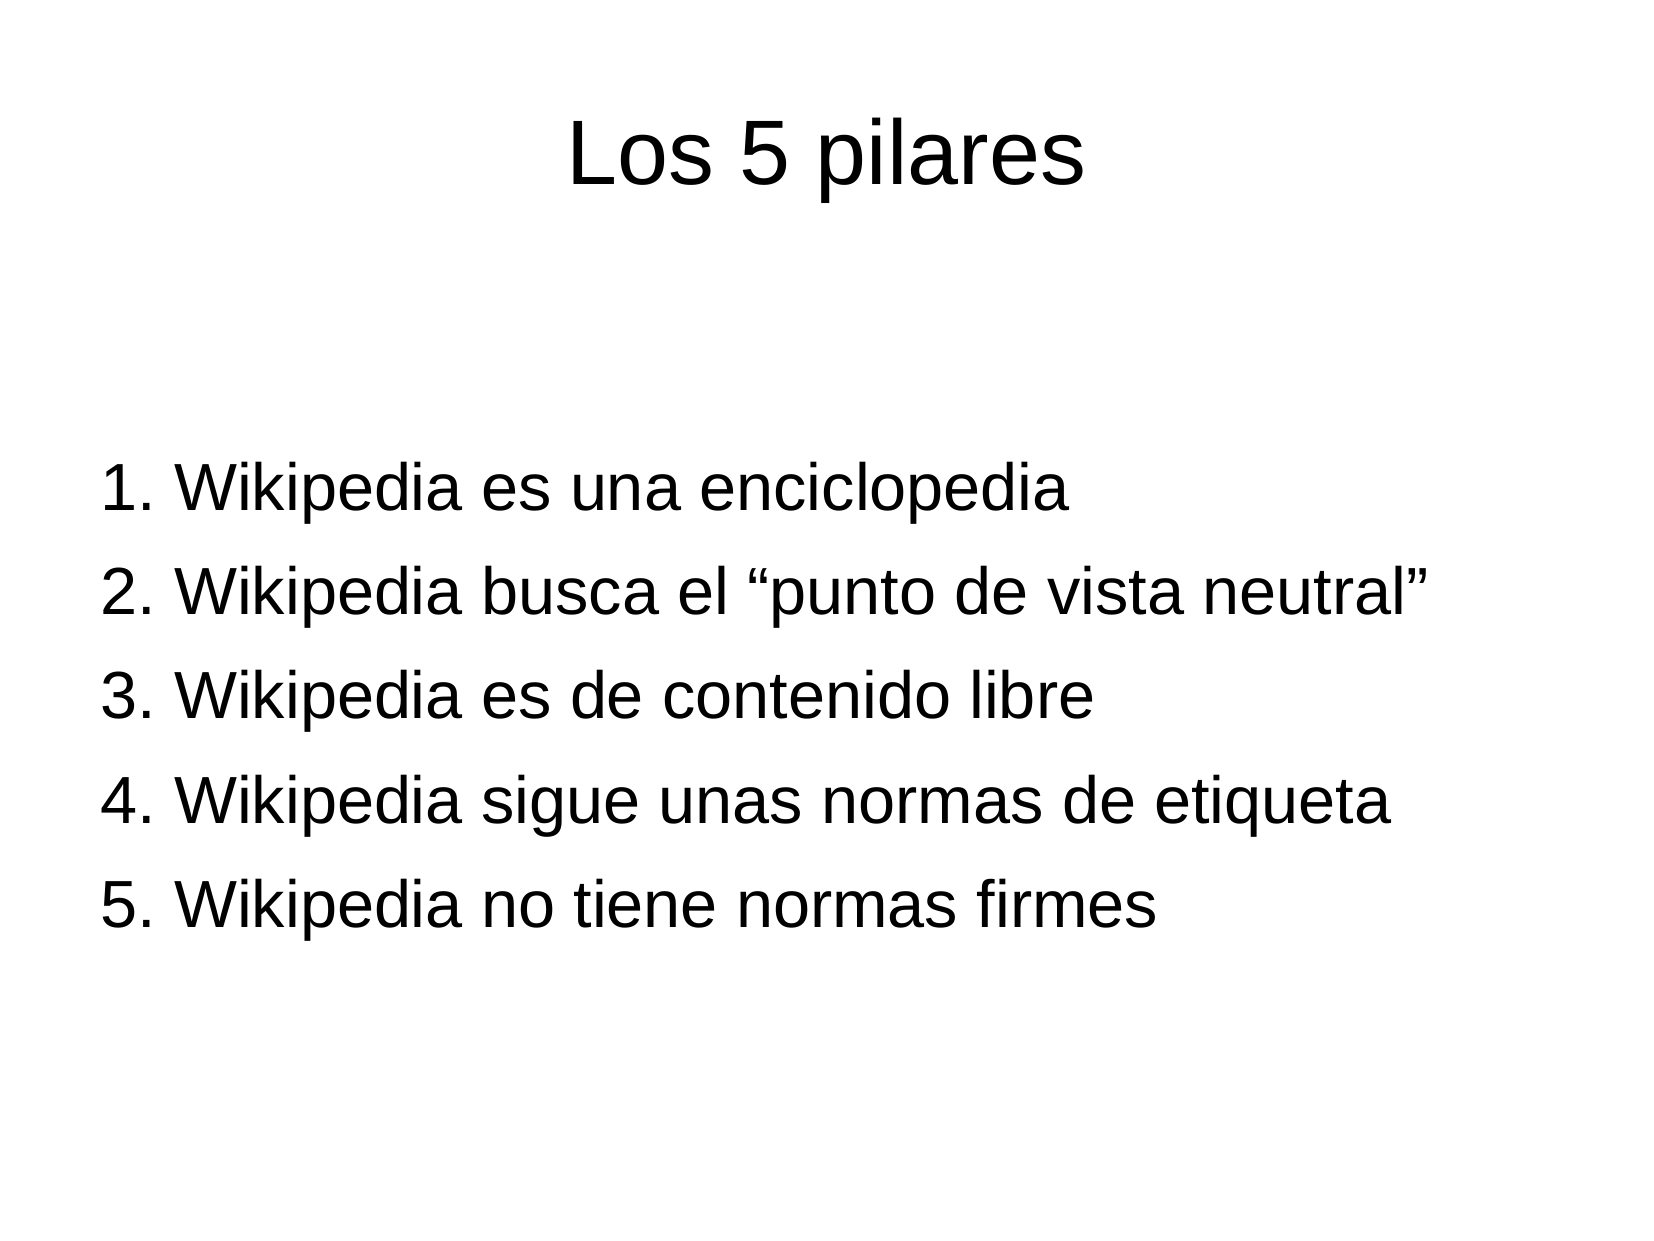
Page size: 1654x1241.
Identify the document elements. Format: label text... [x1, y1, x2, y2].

title Los 5 pilares [82, 49, 1571, 257]
list 1. Wikipedia es una enciclopedia 2. Wikipedia busca el “punto de vista neutral” 3. Wikipedia es de contenido libre 4. Wikipedia sigue unas normas de etiqueta 5. Wikipedia no tiene normas firmes [82, 450, 1571, 1109]
